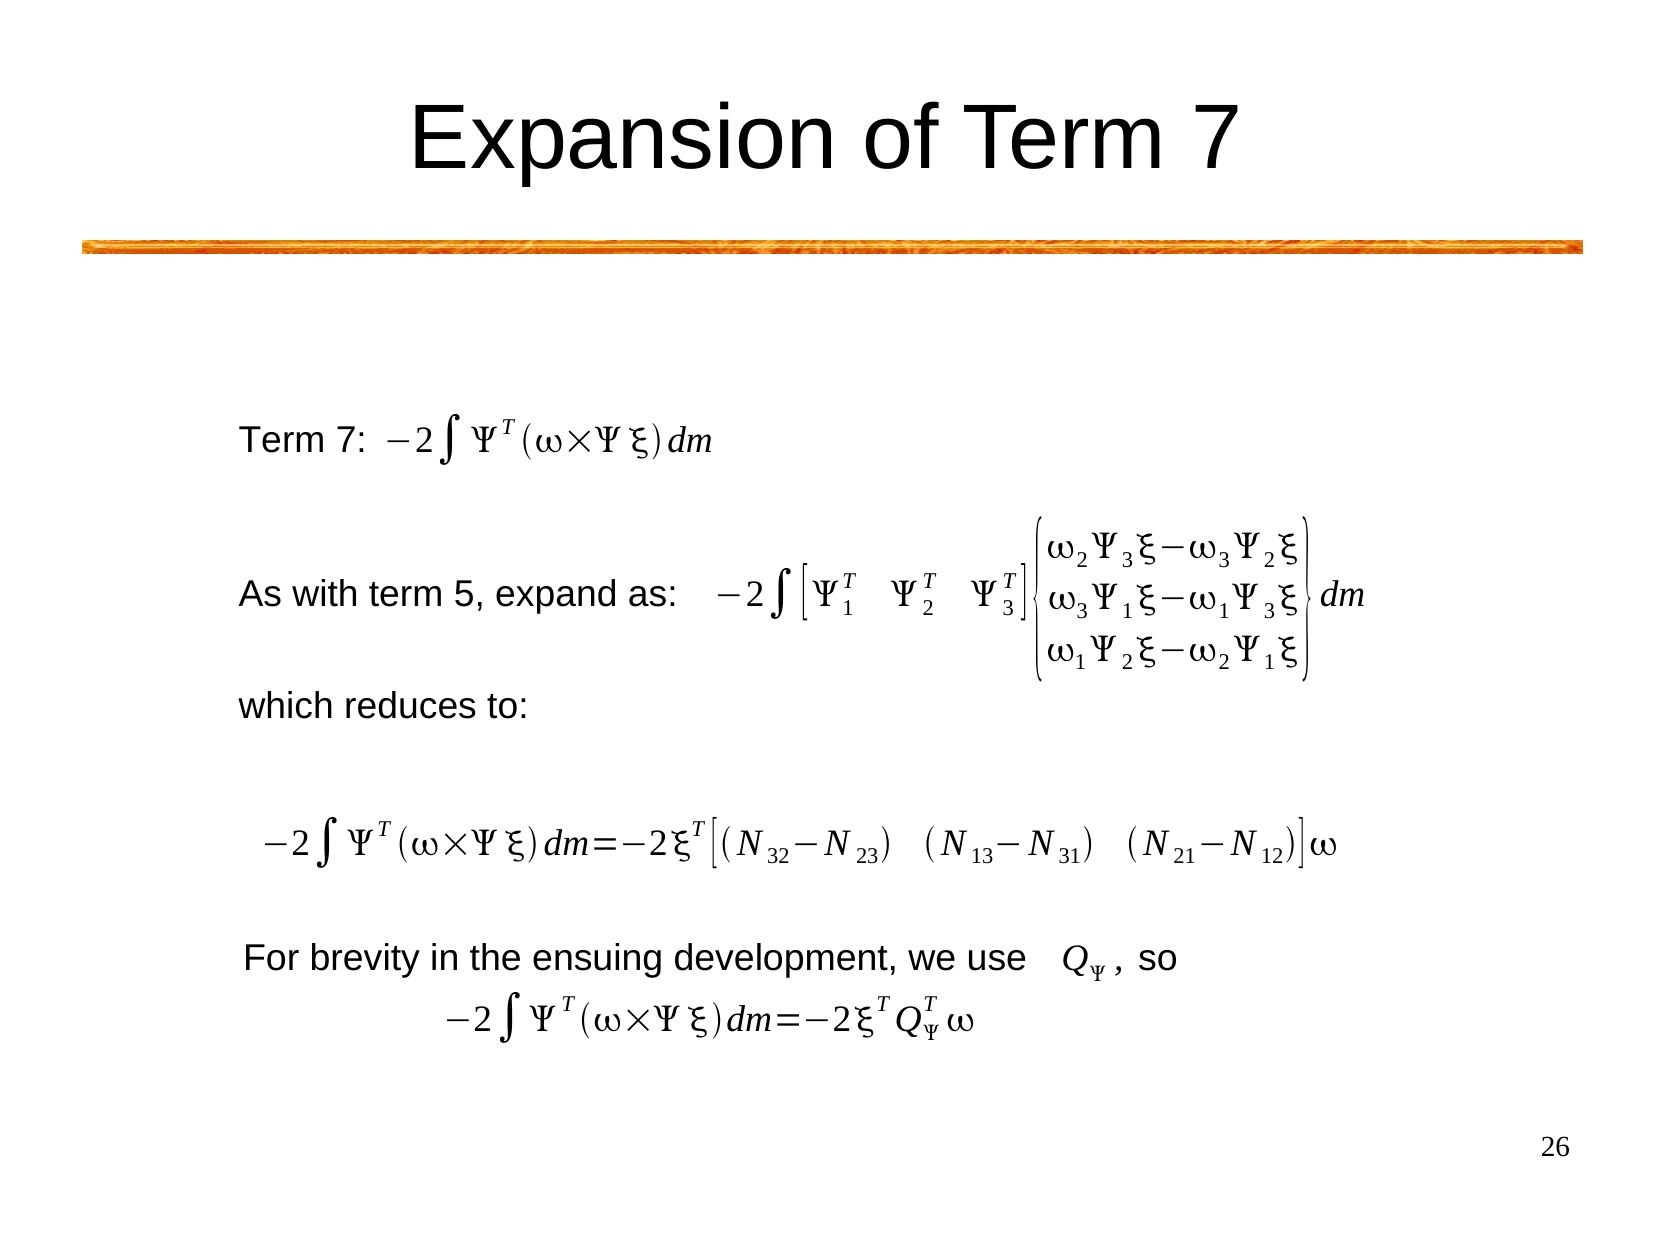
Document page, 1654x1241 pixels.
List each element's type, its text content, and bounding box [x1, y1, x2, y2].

chart [236, 937, 1184, 1048]
chart [230, 411, 1371, 872]
picture [82, 240, 1583, 254]
title Expansion of Term 7 [82, 56, 1571, 218]
